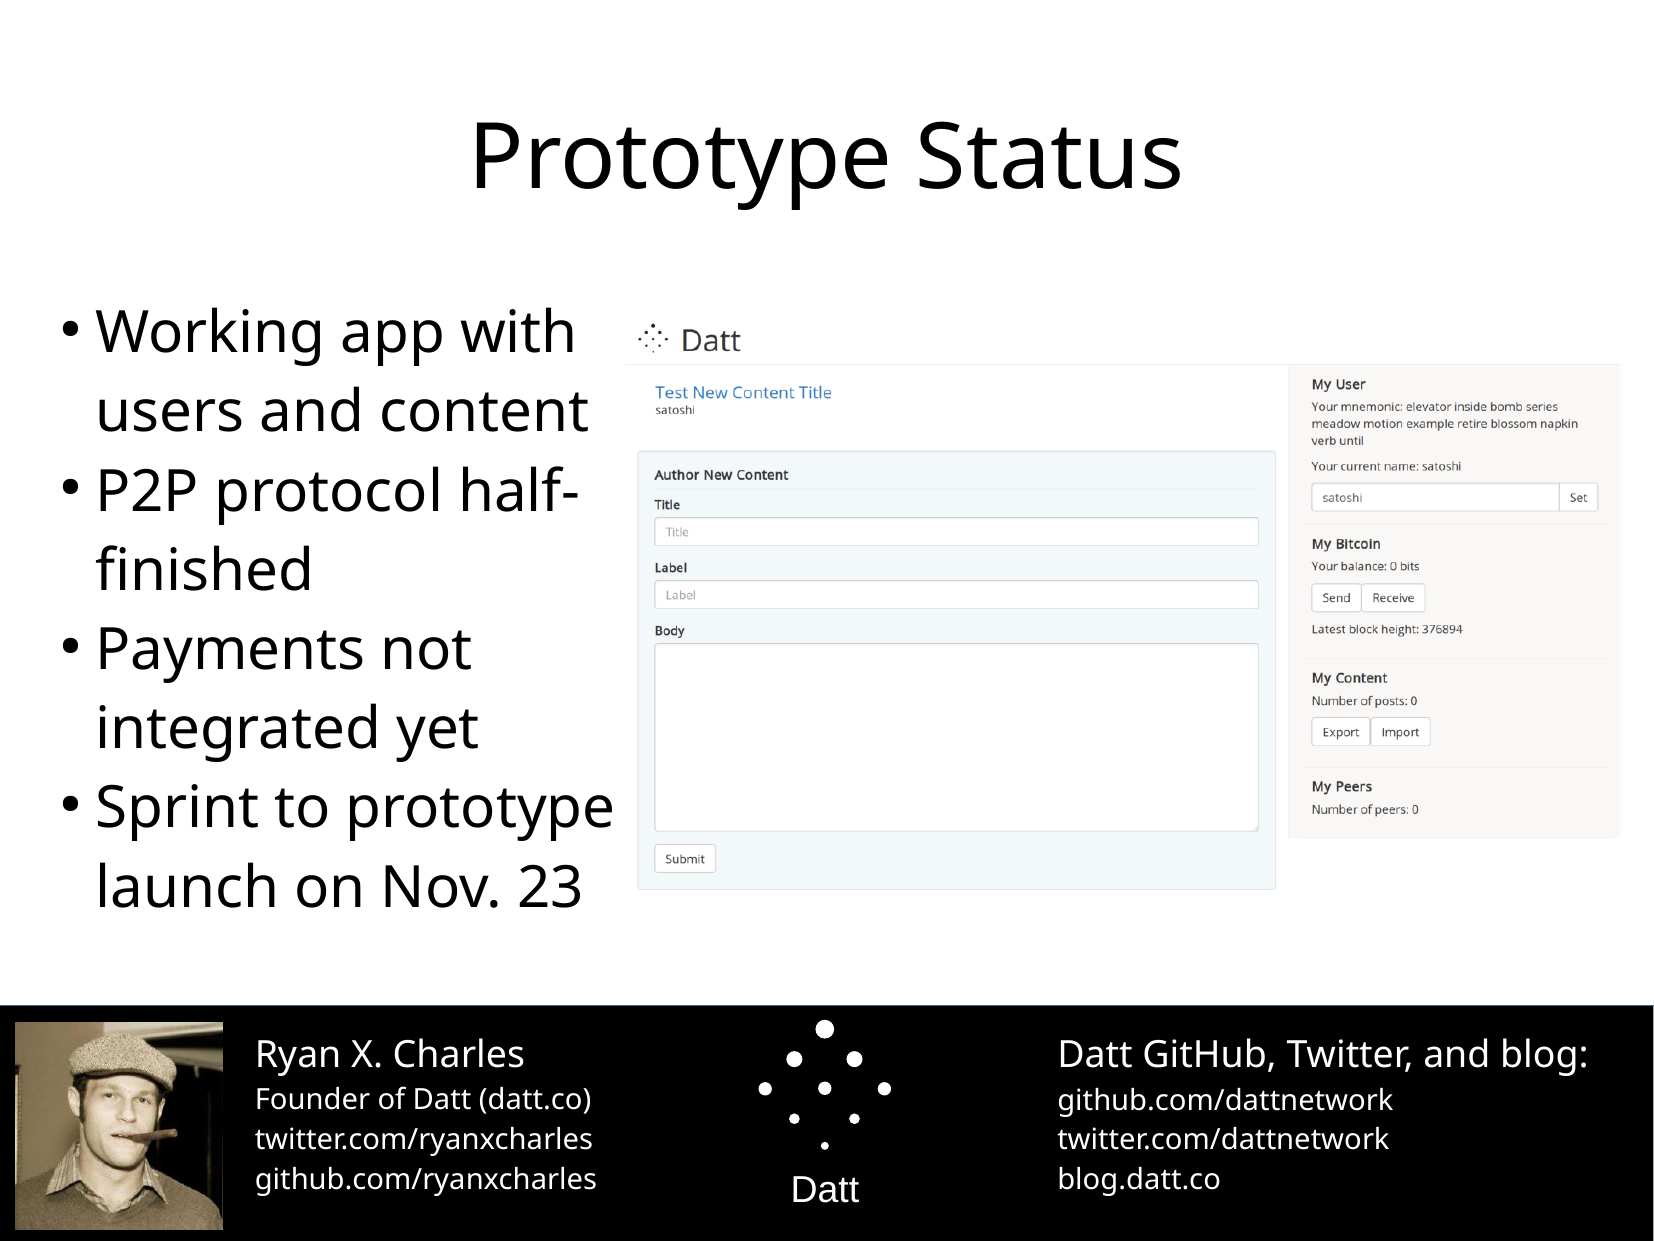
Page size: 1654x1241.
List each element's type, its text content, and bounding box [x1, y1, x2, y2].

text_box Datt GitHub, Twitter, and blog: github.com/dattnetwork twitter.com/dattnetwork blog.datt.co [1042, 1020, 1654, 1241]
picture [15, 1022, 223, 1231]
text_box Datt [735, 1161, 916, 1241]
picture [757, 1017, 893, 1153]
text_box Ryan X. Charles Founder of Datt (datt.co) twitter.com/ryanxcharles github.com/ryanxcharles [240, 1020, 976, 1241]
picture [619, 299, 1636, 901]
title Prototype Status [82, 49, 1571, 257]
subtitle Working app with users and content P2P protocol half-finished Payments not integrated yet Sprint to prototype launch on Nov. 23 [60, 290, 736, 991]
text_box [0, 1005, 1654, 1241]
